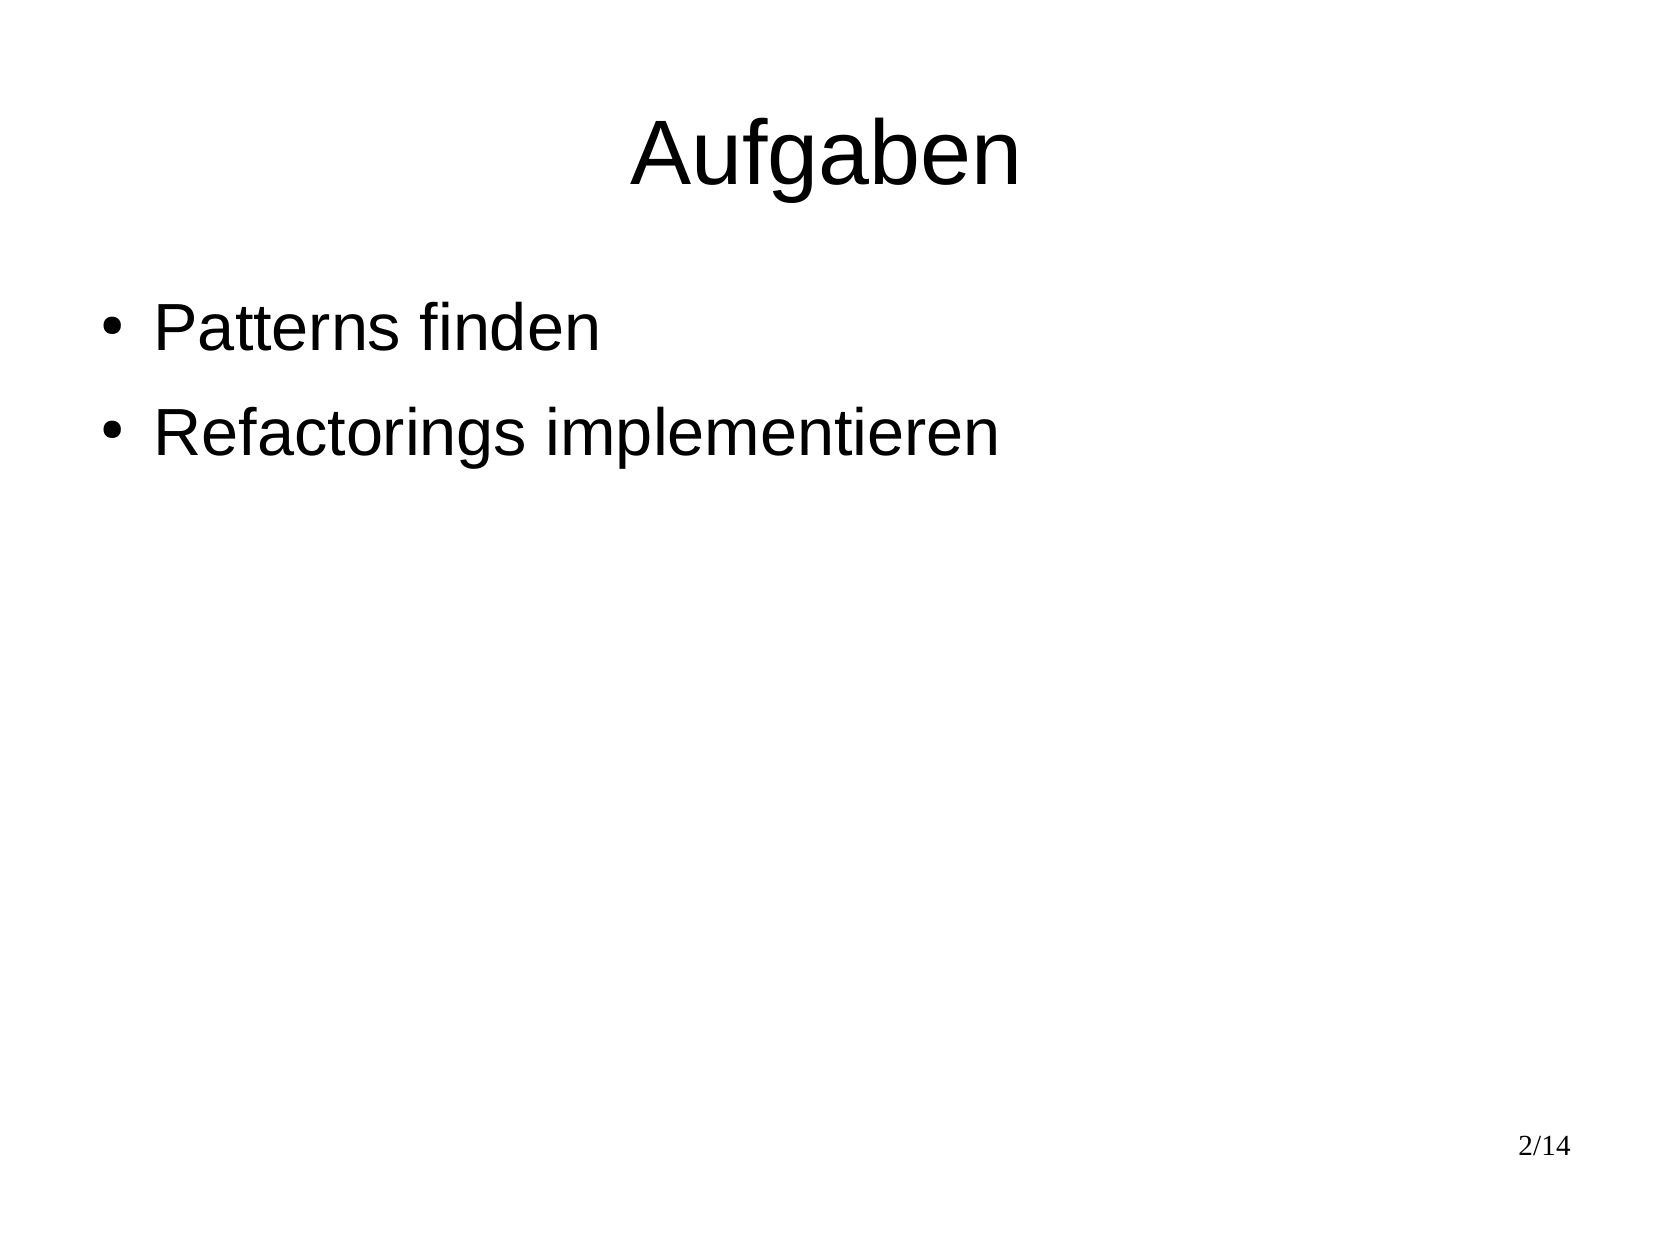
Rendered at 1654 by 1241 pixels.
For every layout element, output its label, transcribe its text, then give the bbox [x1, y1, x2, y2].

title Aufgaben [82, 49, 1571, 257]
list Patterns finden Refactorings implementieren [82, 290, 1571, 1010]
